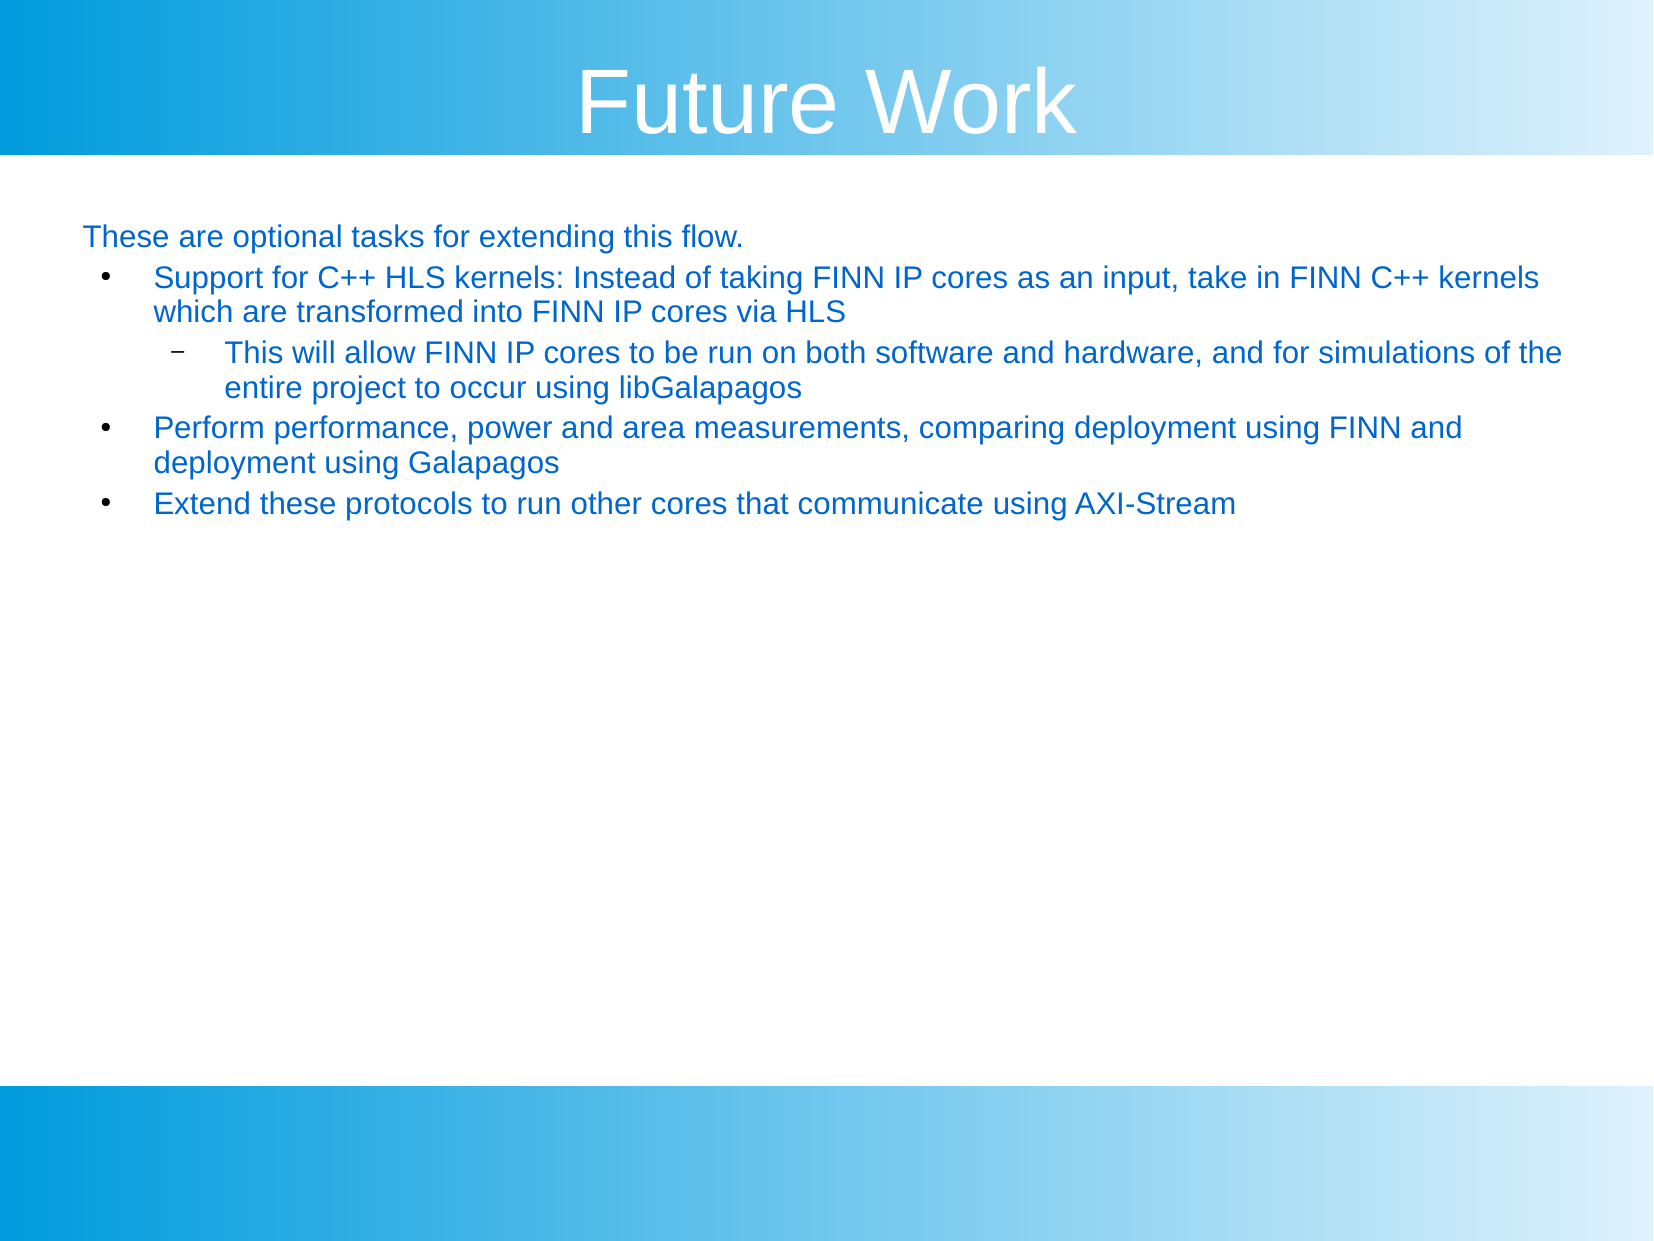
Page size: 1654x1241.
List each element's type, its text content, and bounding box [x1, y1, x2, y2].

list These are optional tasks for extending this flow. Support for C++ HLS kernels: Instead of taking FINN IP cores as an input, take in FINN C++ kernels which are transformed into FINN IP cores via HLS This will allow FINN IP cores to be run on both software and hardware, and for simulations of the entire project to occur using libGalapagos Perform performance, power and area measurements, comparing deployment using FINN and deployment using Galapagos Extend these protocols to run other cores that communicate using AXI-Stream [82, 219, 1571, 939]
title Future Work [82, 49, 1571, 155]
